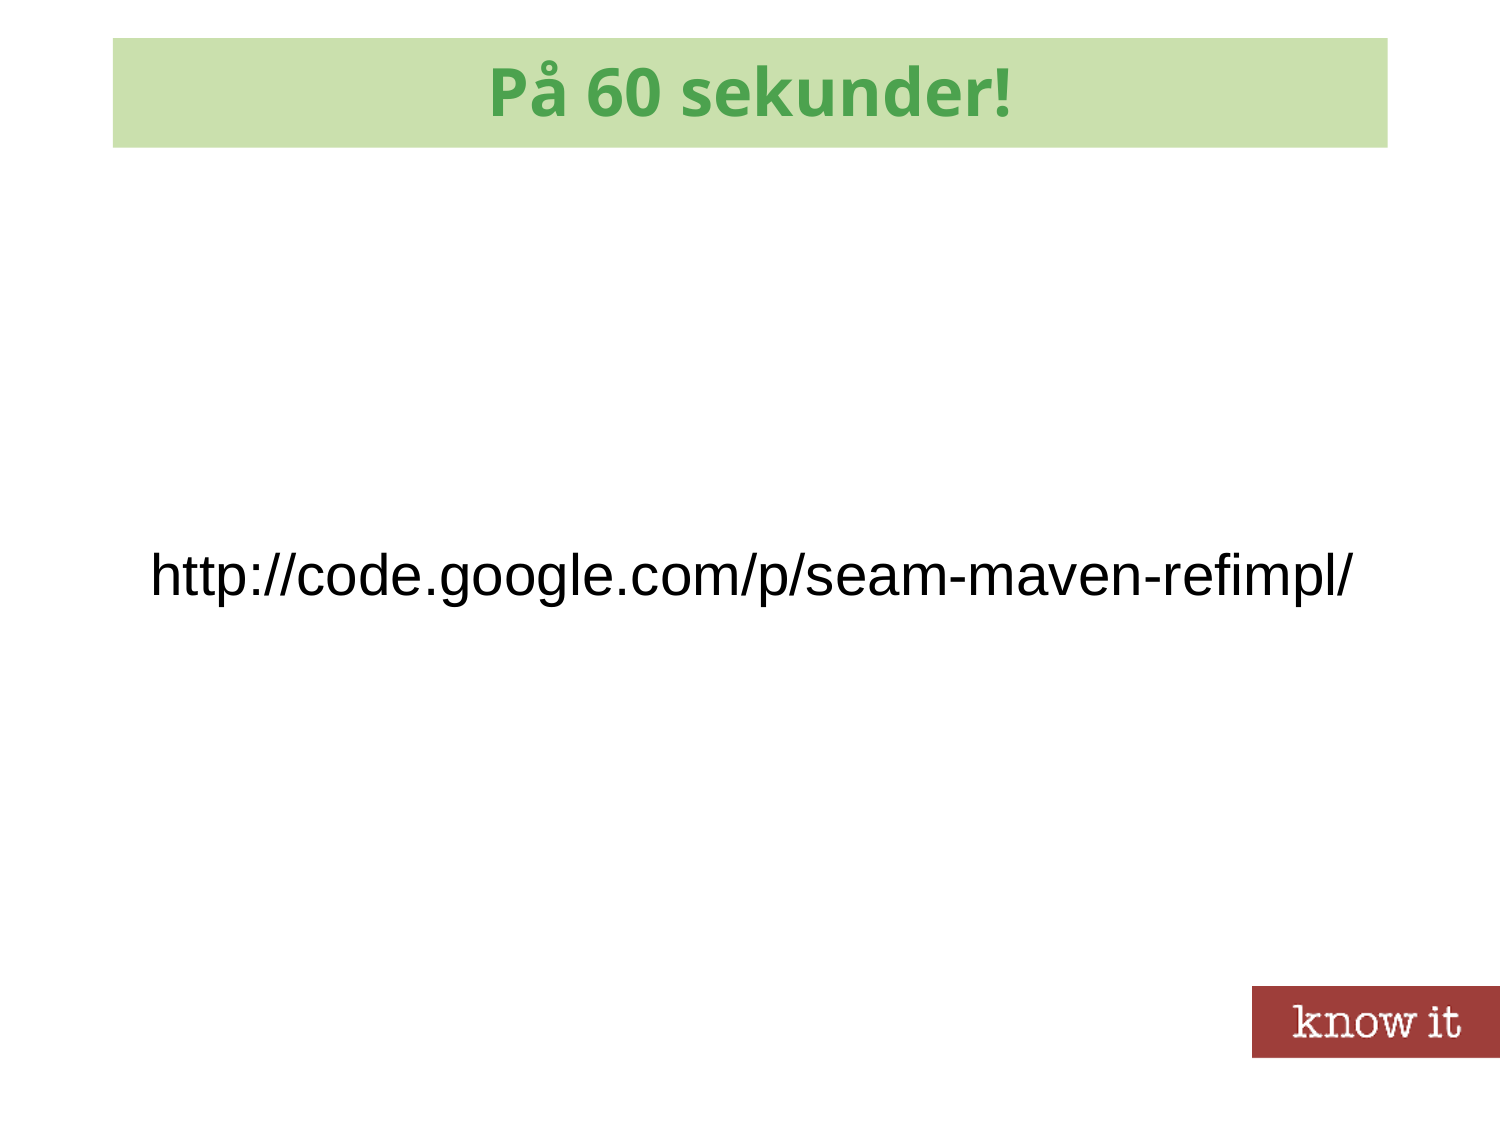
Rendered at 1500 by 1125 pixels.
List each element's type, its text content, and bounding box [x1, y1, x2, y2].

picture [1252, 986, 1500, 1058]
text_box http://code.google.com/p/seam-maven-refimpl/ [118, 535, 1388, 616]
text_box På 60 sekunder! [112, 38, 1388, 148]
